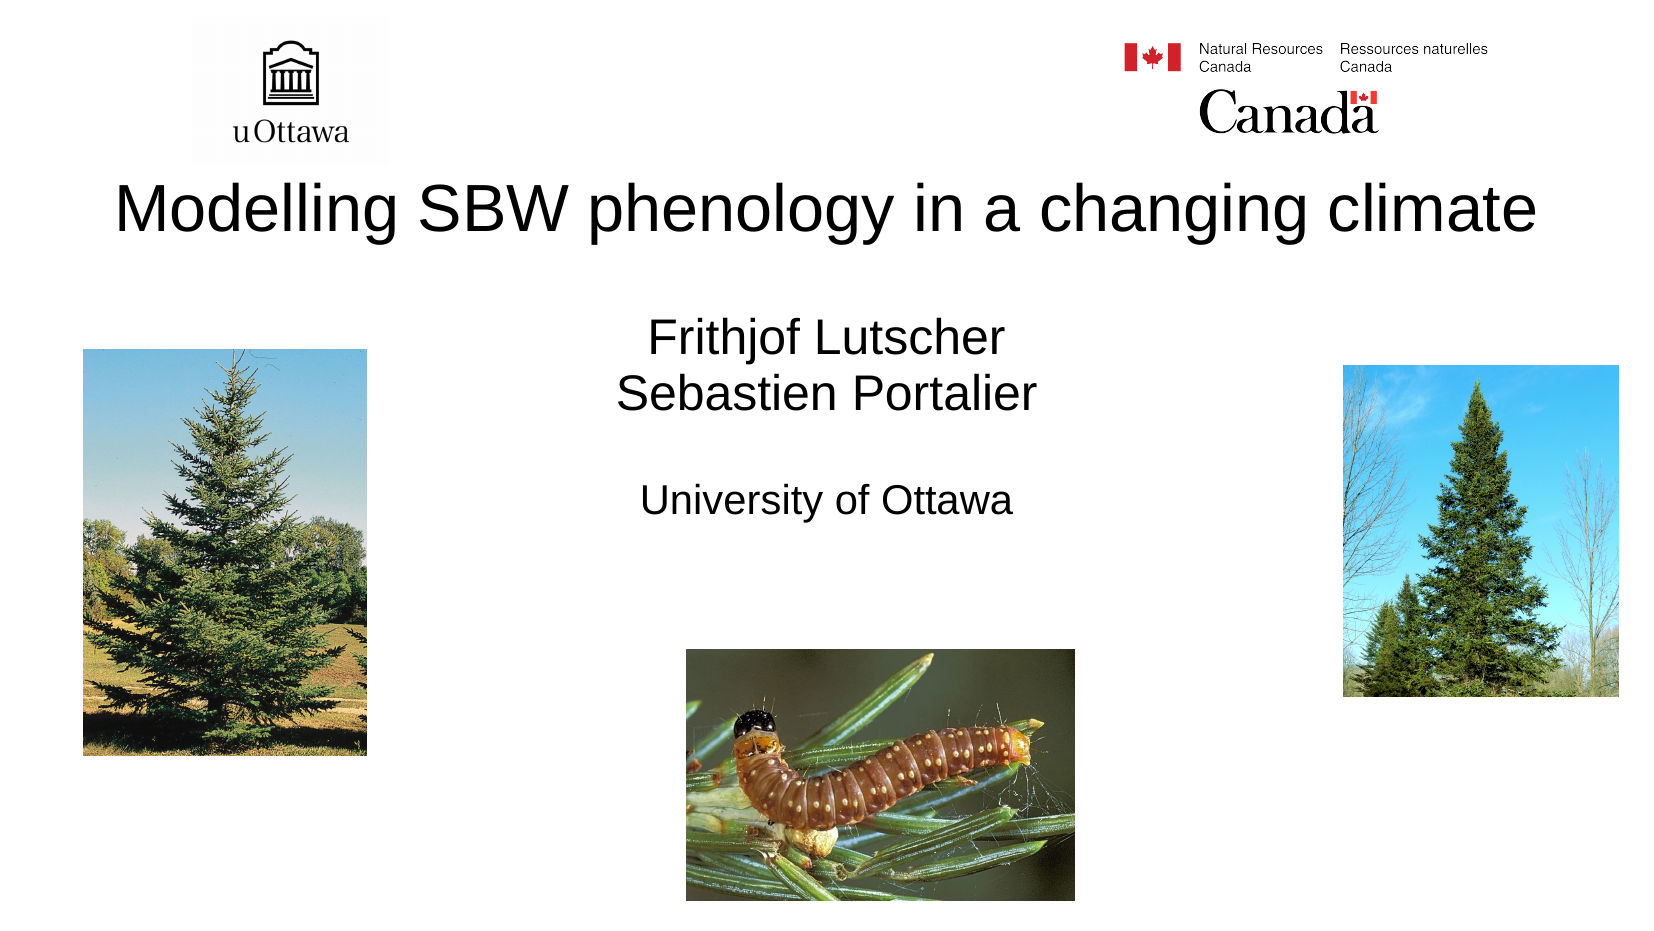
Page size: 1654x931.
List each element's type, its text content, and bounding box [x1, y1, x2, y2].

title Modelling SBW phenology in a changing climate [82, 131, 1571, 266]
picture [83, 349, 367, 756]
subtitle Frithjof Lutscher Sebastien Portalier University of Ottawa [82, 266, 1571, 567]
picture [1343, 365, 1619, 697]
picture [192, 17, 390, 166]
picture [686, 649, 1075, 902]
picture [1115, 36, 1494, 141]
